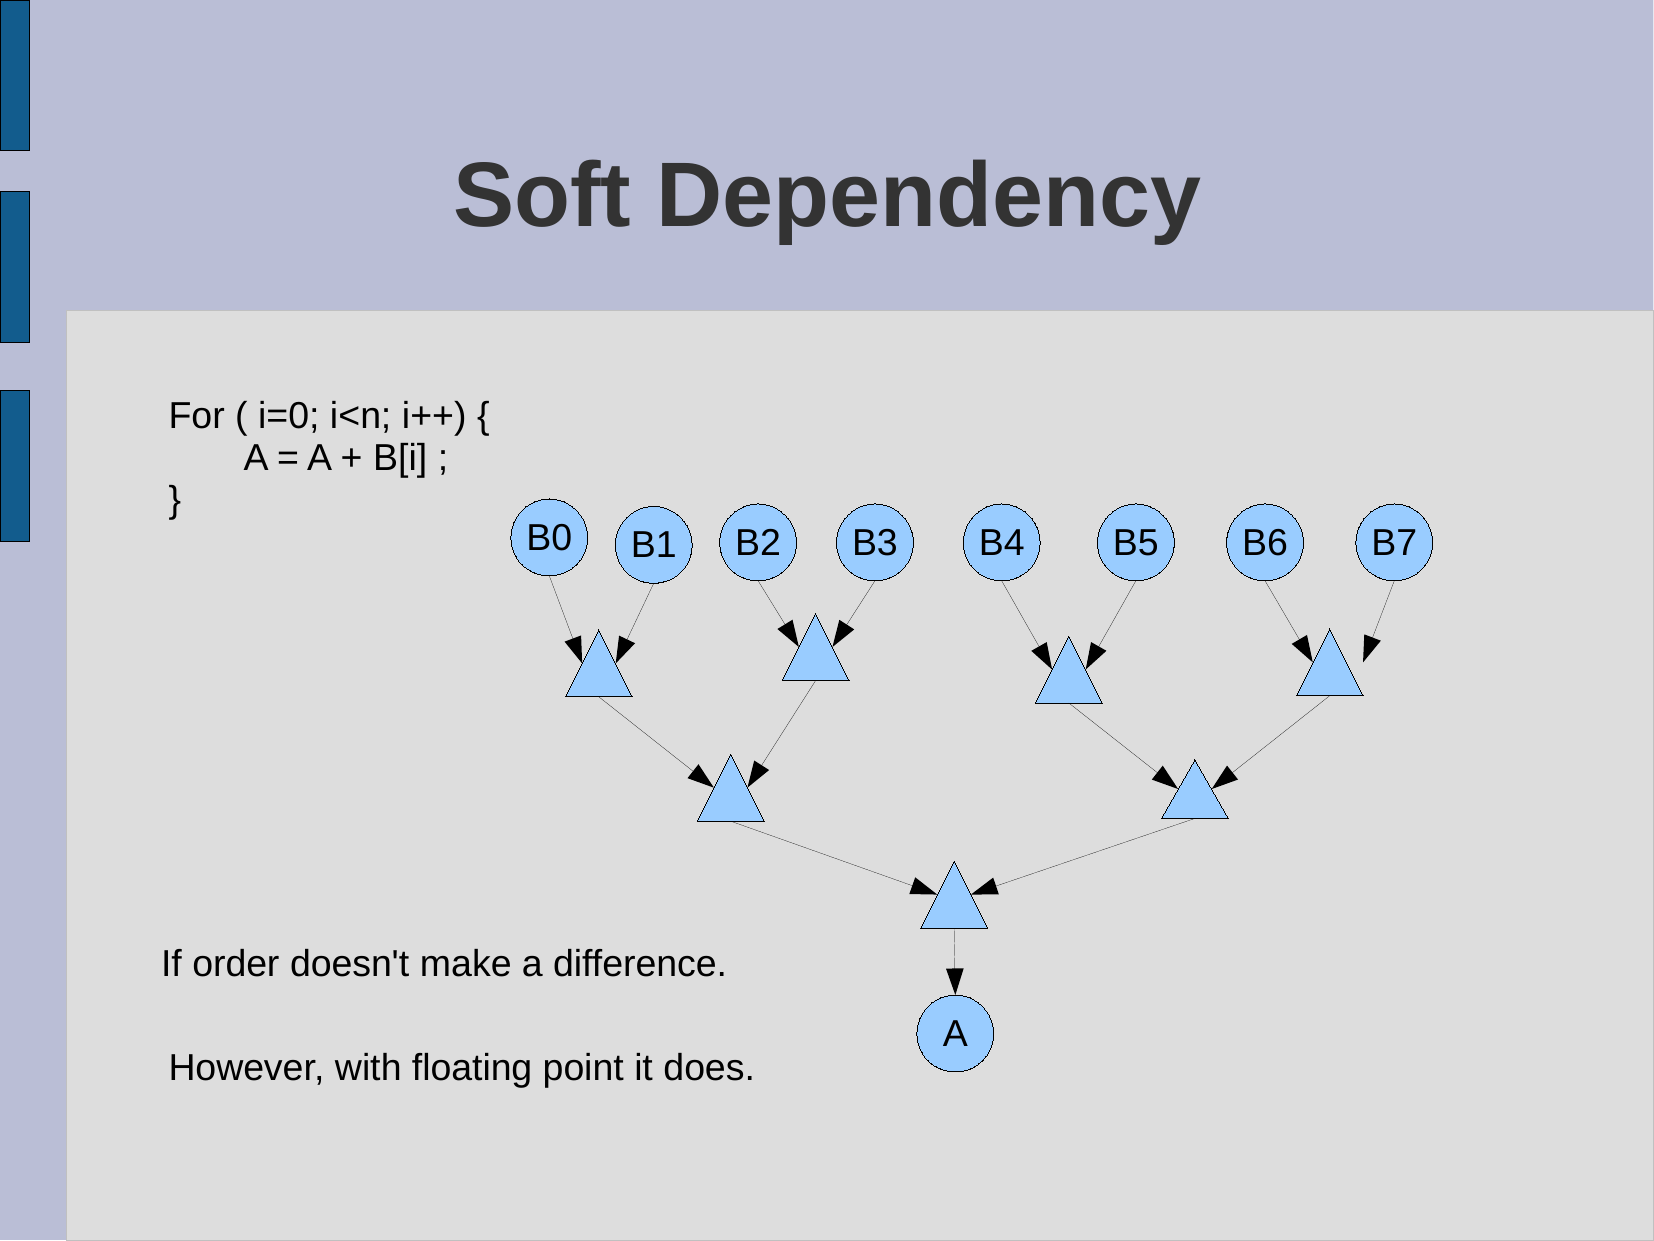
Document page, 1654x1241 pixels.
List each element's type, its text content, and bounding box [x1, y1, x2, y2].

text_box [920, 861, 988, 929]
text_box [1296, 628, 1364, 696]
text_box [782, 613, 850, 681]
text_box [697, 754, 765, 822]
text_box B0 [510, 498, 588, 576]
text_box [1035, 636, 1103, 704]
text_box B4 [963, 503, 1041, 581]
text_box A [916, 995, 994, 1072]
text_box [565, 629, 633, 697]
text_box B2 [719, 503, 797, 581]
title Soft Dependency [121, 98, 1534, 291]
text_box B1 [615, 506, 693, 584]
text_box B7 [1355, 503, 1433, 581]
text_box [1161, 759, 1229, 819]
text_box B6 [1226, 503, 1304, 581]
text_box B5 [1097, 503, 1175, 581]
text_box B3 [836, 503, 914, 581]
text_box However, with floating point it does. [153, 1039, 769, 1097]
text_box If order doesn't make a difference. [146, 935, 743, 992]
text_box For ( i=0; i<n; i++) { A = A + B[i] ; } [153, 386, 505, 528]
